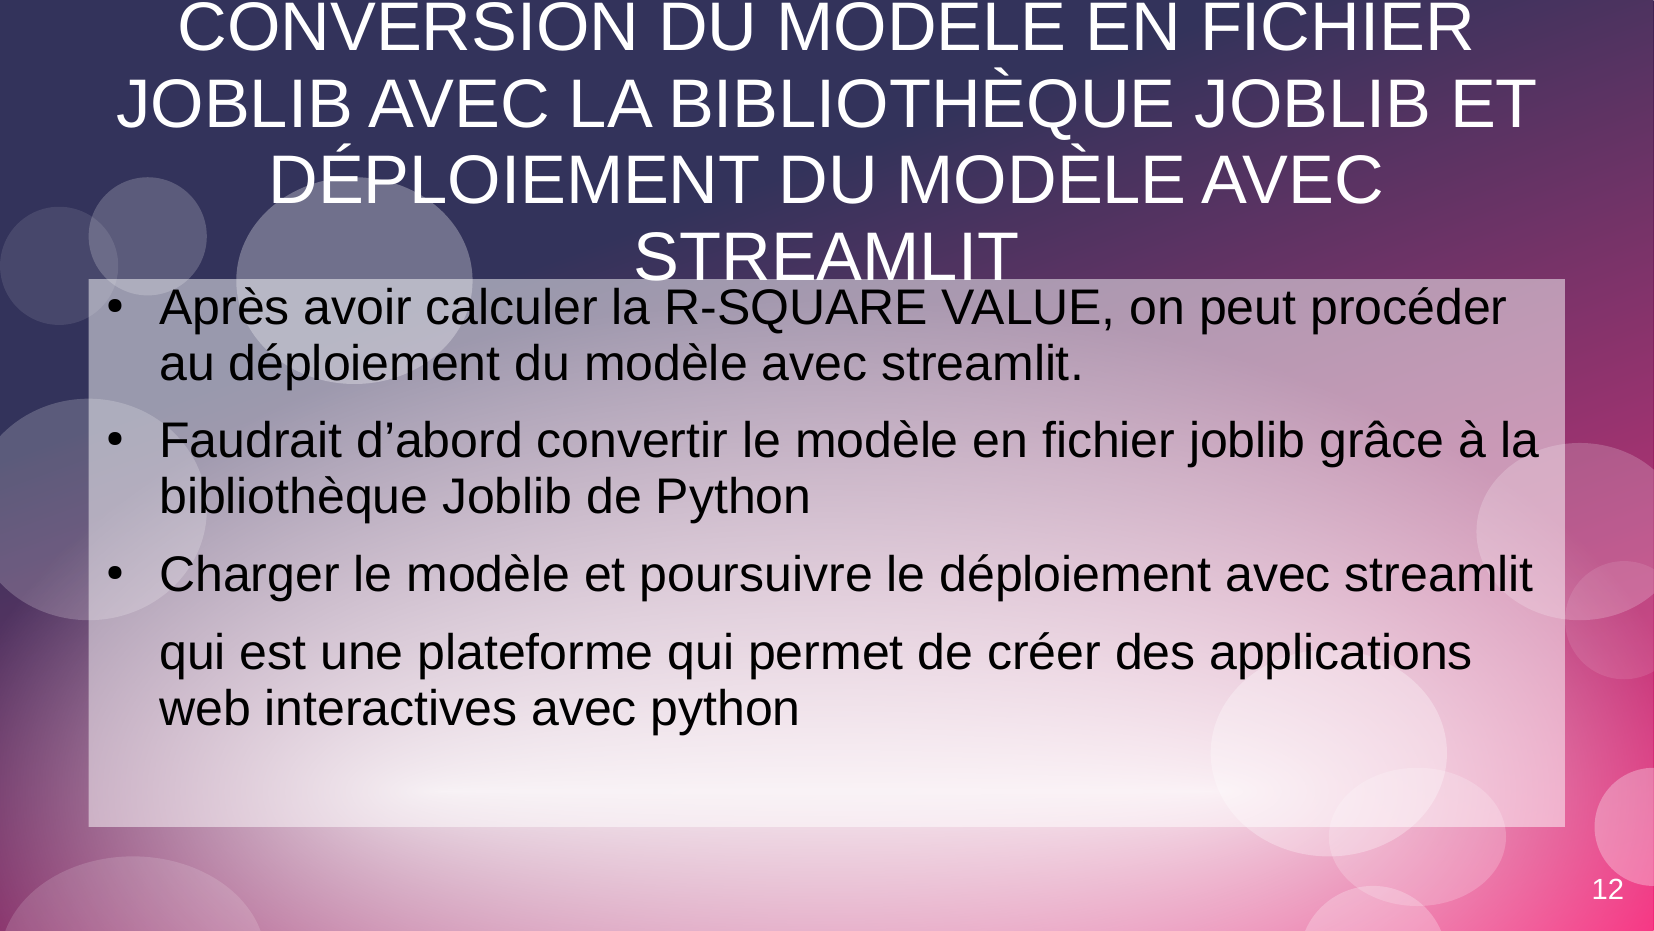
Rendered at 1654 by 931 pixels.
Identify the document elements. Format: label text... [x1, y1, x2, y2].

list Après avoir calculer la R-SQUARE VALUE, on peut procéder au déploiement du modèle avec streamlit. Faudrait d’abord convertir le modèle en fichier joblib grâce à la bibliothèque Joblib de Python Charger le modèle et poursuivre le déploiement avec streamlit qui est une plateforme qui permet de créer des applications web interactives avec python [88, 279, 1565, 827]
title CONVERSION DU MODÈLE EN FICHIER JOBLIB AVEC LA BIBLIOTHÈQUE JOBLIB ET DÉPLOIEMENT DU MODÈLE AVEC STREAMLIT [88, 0, 1565, 279]
